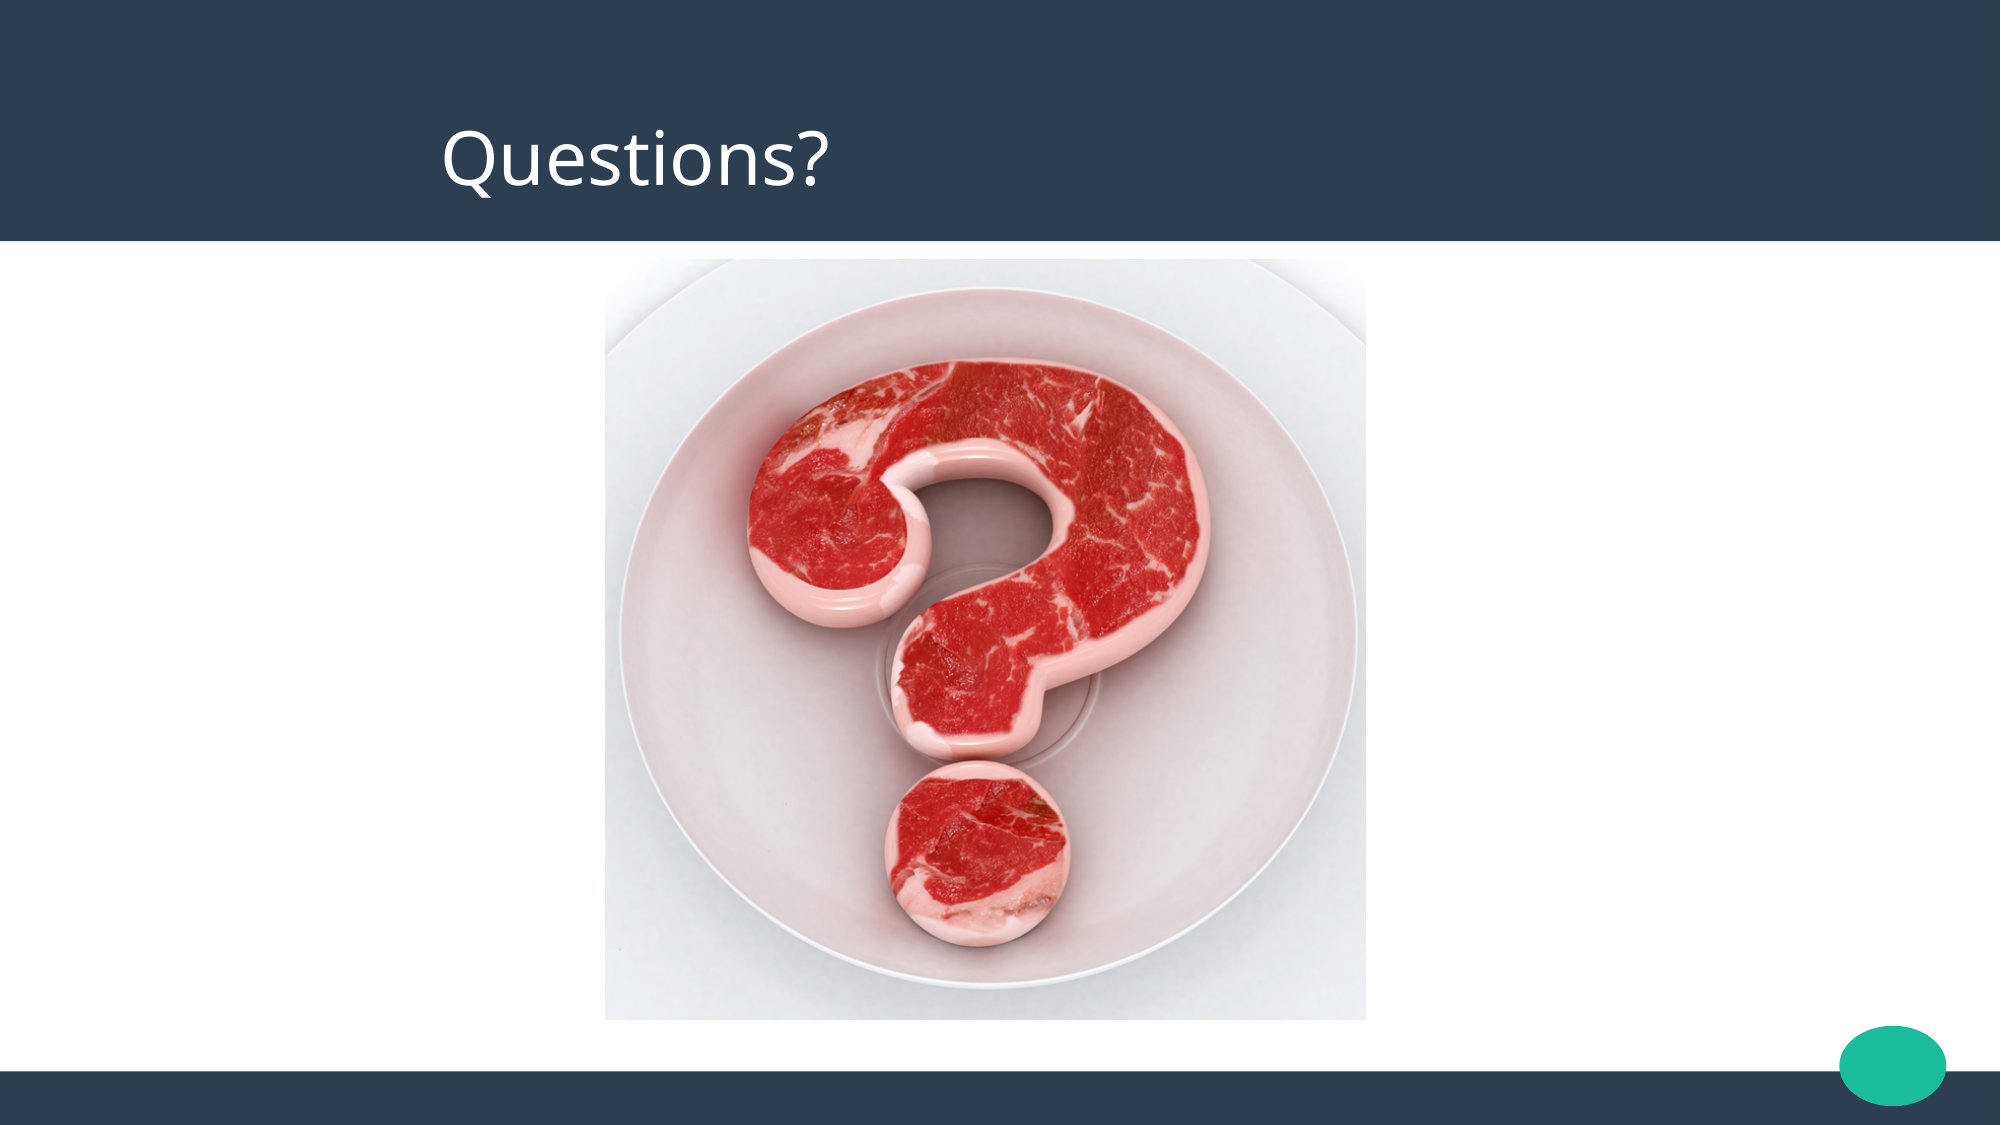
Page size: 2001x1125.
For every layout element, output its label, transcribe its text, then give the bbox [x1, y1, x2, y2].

title Questions? [425, 102, 1888, 313]
picture [605, 259, 1366, 1021]
